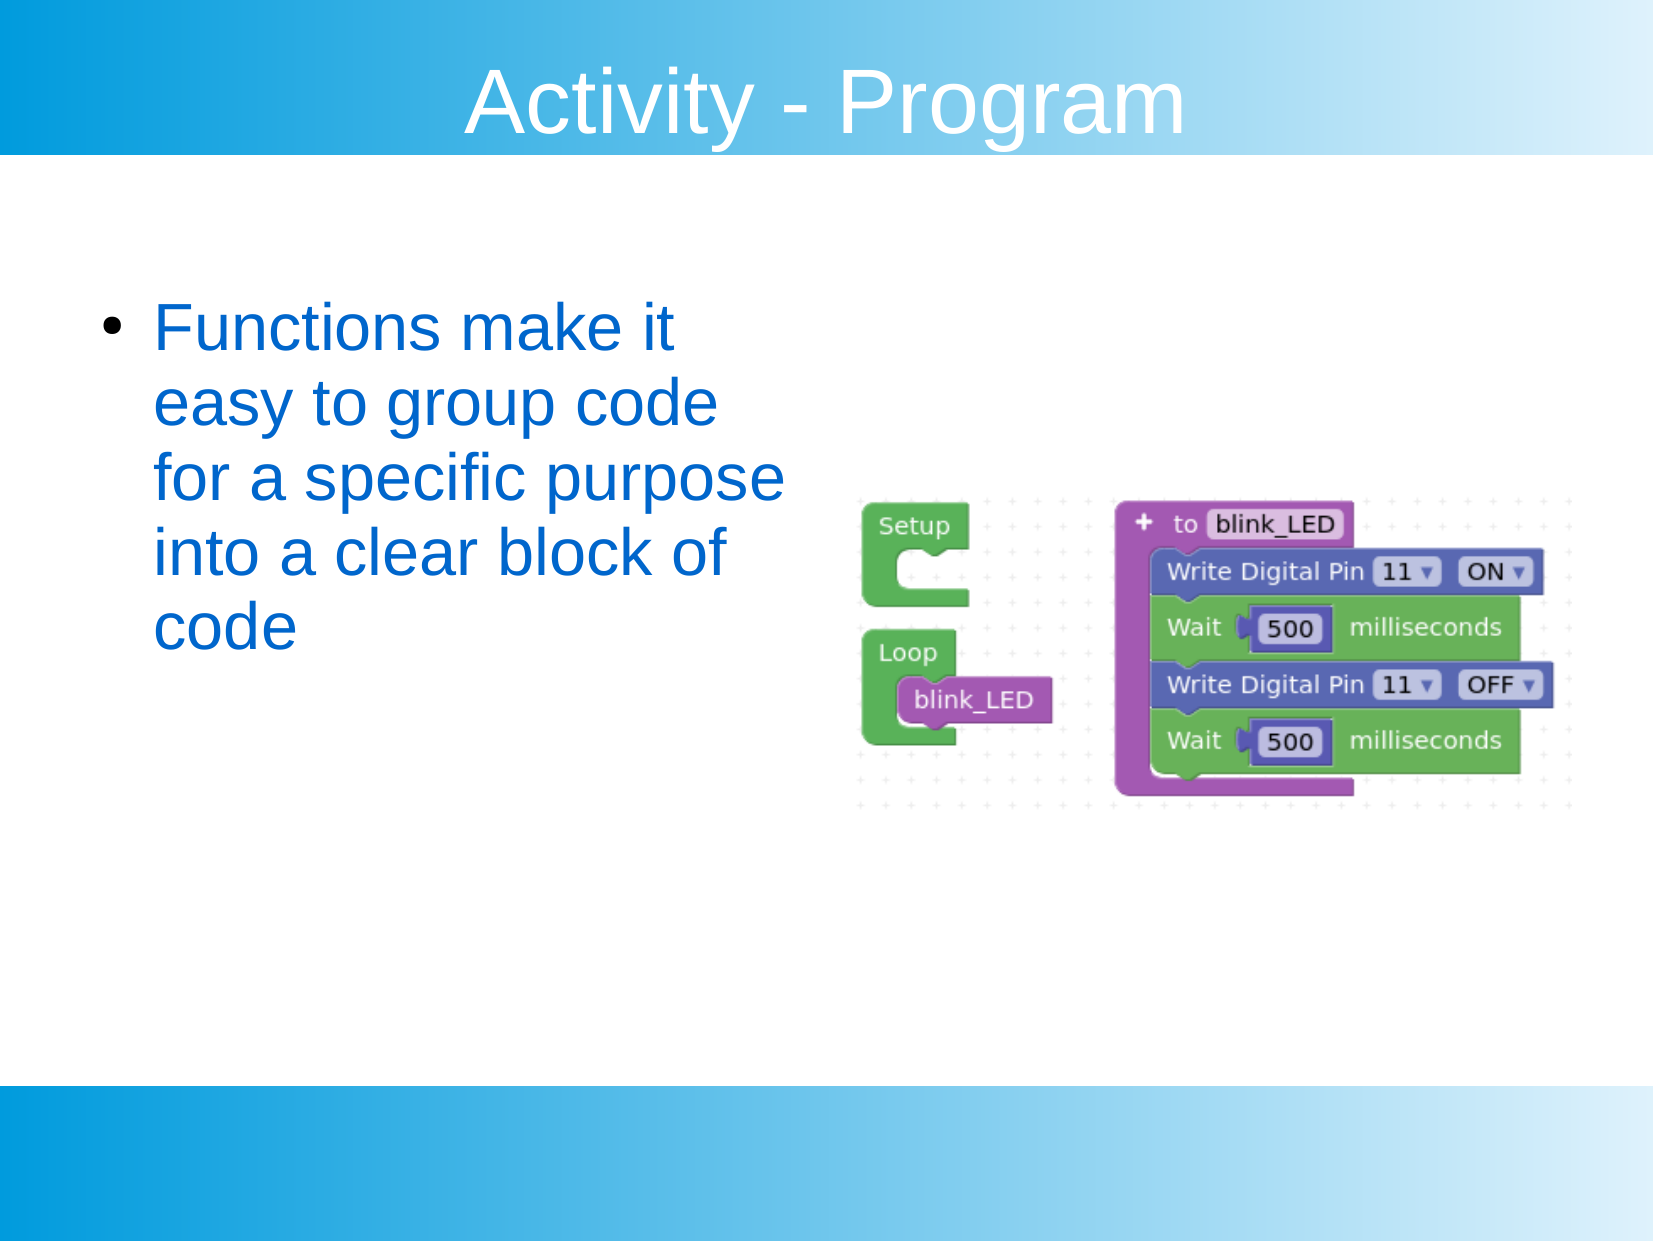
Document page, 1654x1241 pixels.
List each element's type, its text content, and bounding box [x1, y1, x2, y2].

list Functions make it easy to group code for a specific purpose into a clear block of code [82, 290, 809, 1010]
title Activity - Program [82, 49, 1571, 155]
picture [845, 484, 1572, 815]
